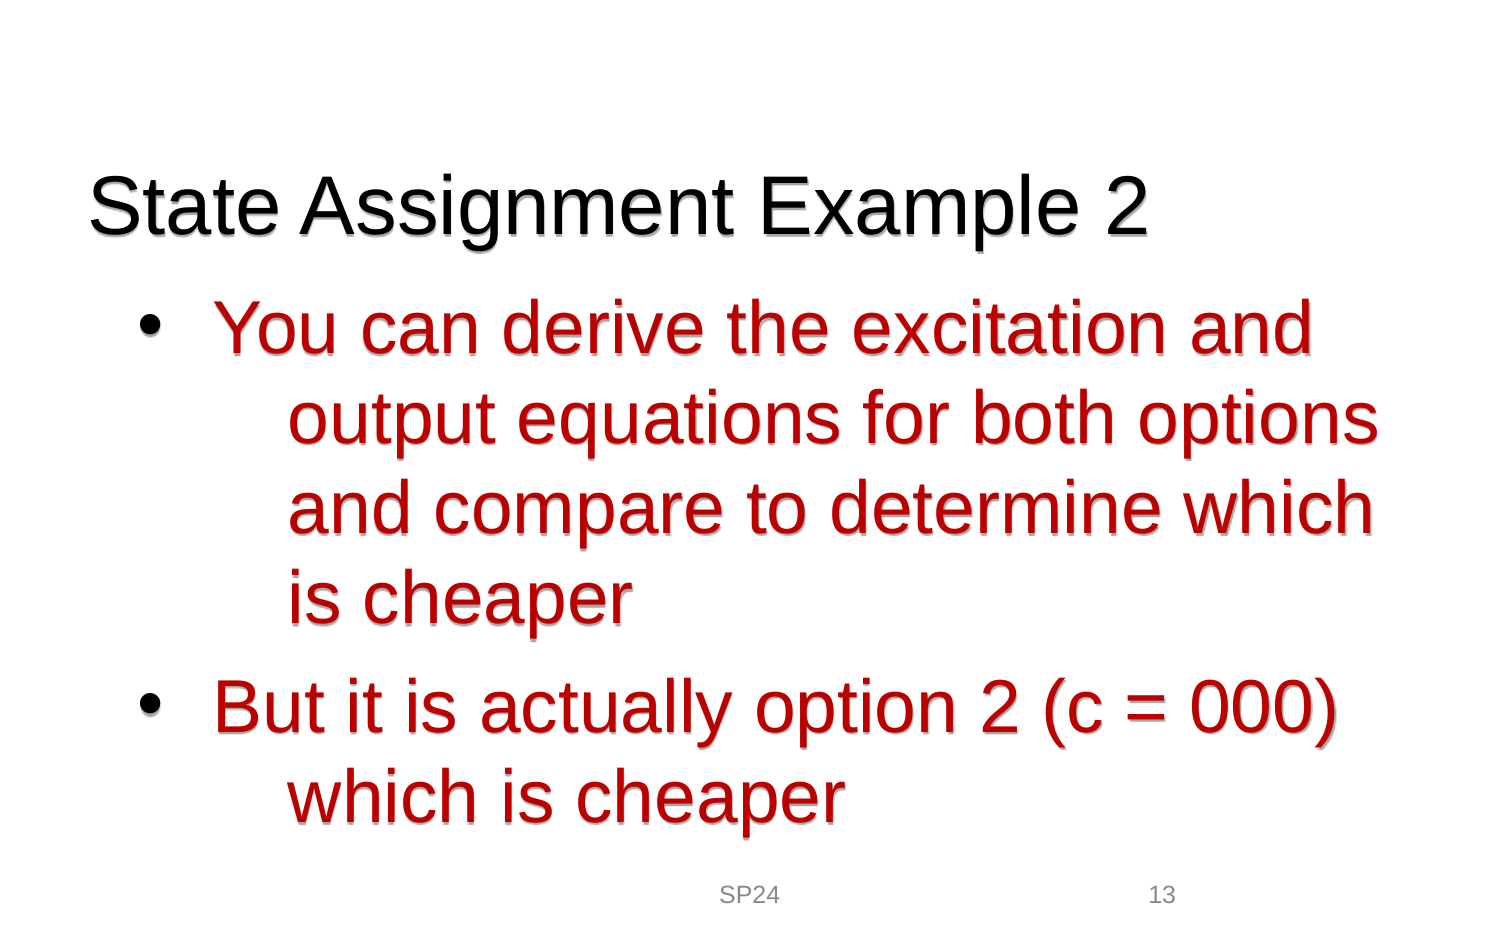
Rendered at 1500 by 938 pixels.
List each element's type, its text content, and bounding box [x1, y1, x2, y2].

footer SP24 [496, 868, 1004, 919]
title State Assignment Example 2 [72, 143, 1434, 251]
slide_number 13 [1133, 868, 1471, 919]
list You can derive the excitation and output equations for both options and compare to determine which is cheaper But it is actually option 2 (c = 000) which is cheaper [122, 270, 1434, 849]
